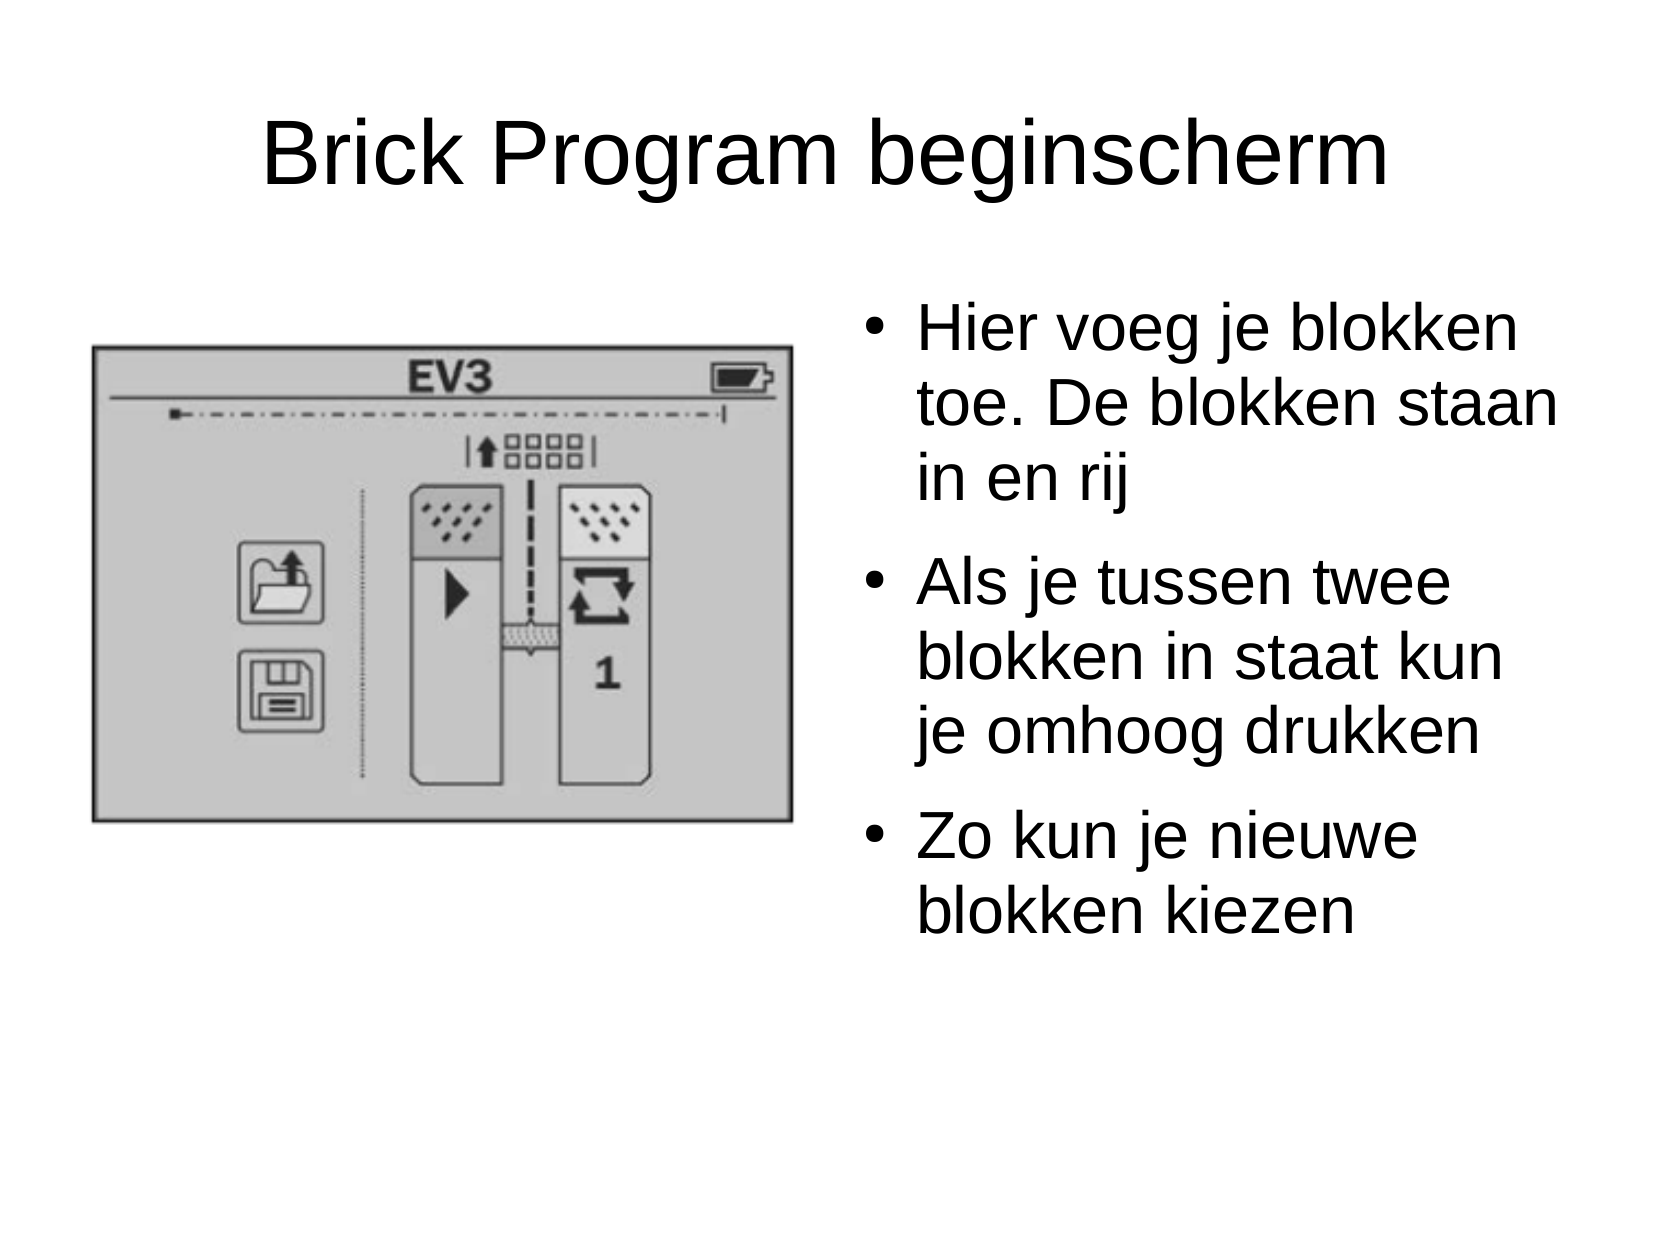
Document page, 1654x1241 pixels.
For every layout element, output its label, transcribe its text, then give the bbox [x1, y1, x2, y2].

title Brick Program beginscherm [82, 49, 1571, 257]
list Hier voeg je blokken toe. De blokken staan in en rij Als je tussen twee blokken in staat kun je omhoog drukken Zo kun je nieuwe blokken kiezen [845, 290, 1572, 1010]
picture [86, 334, 809, 827]
